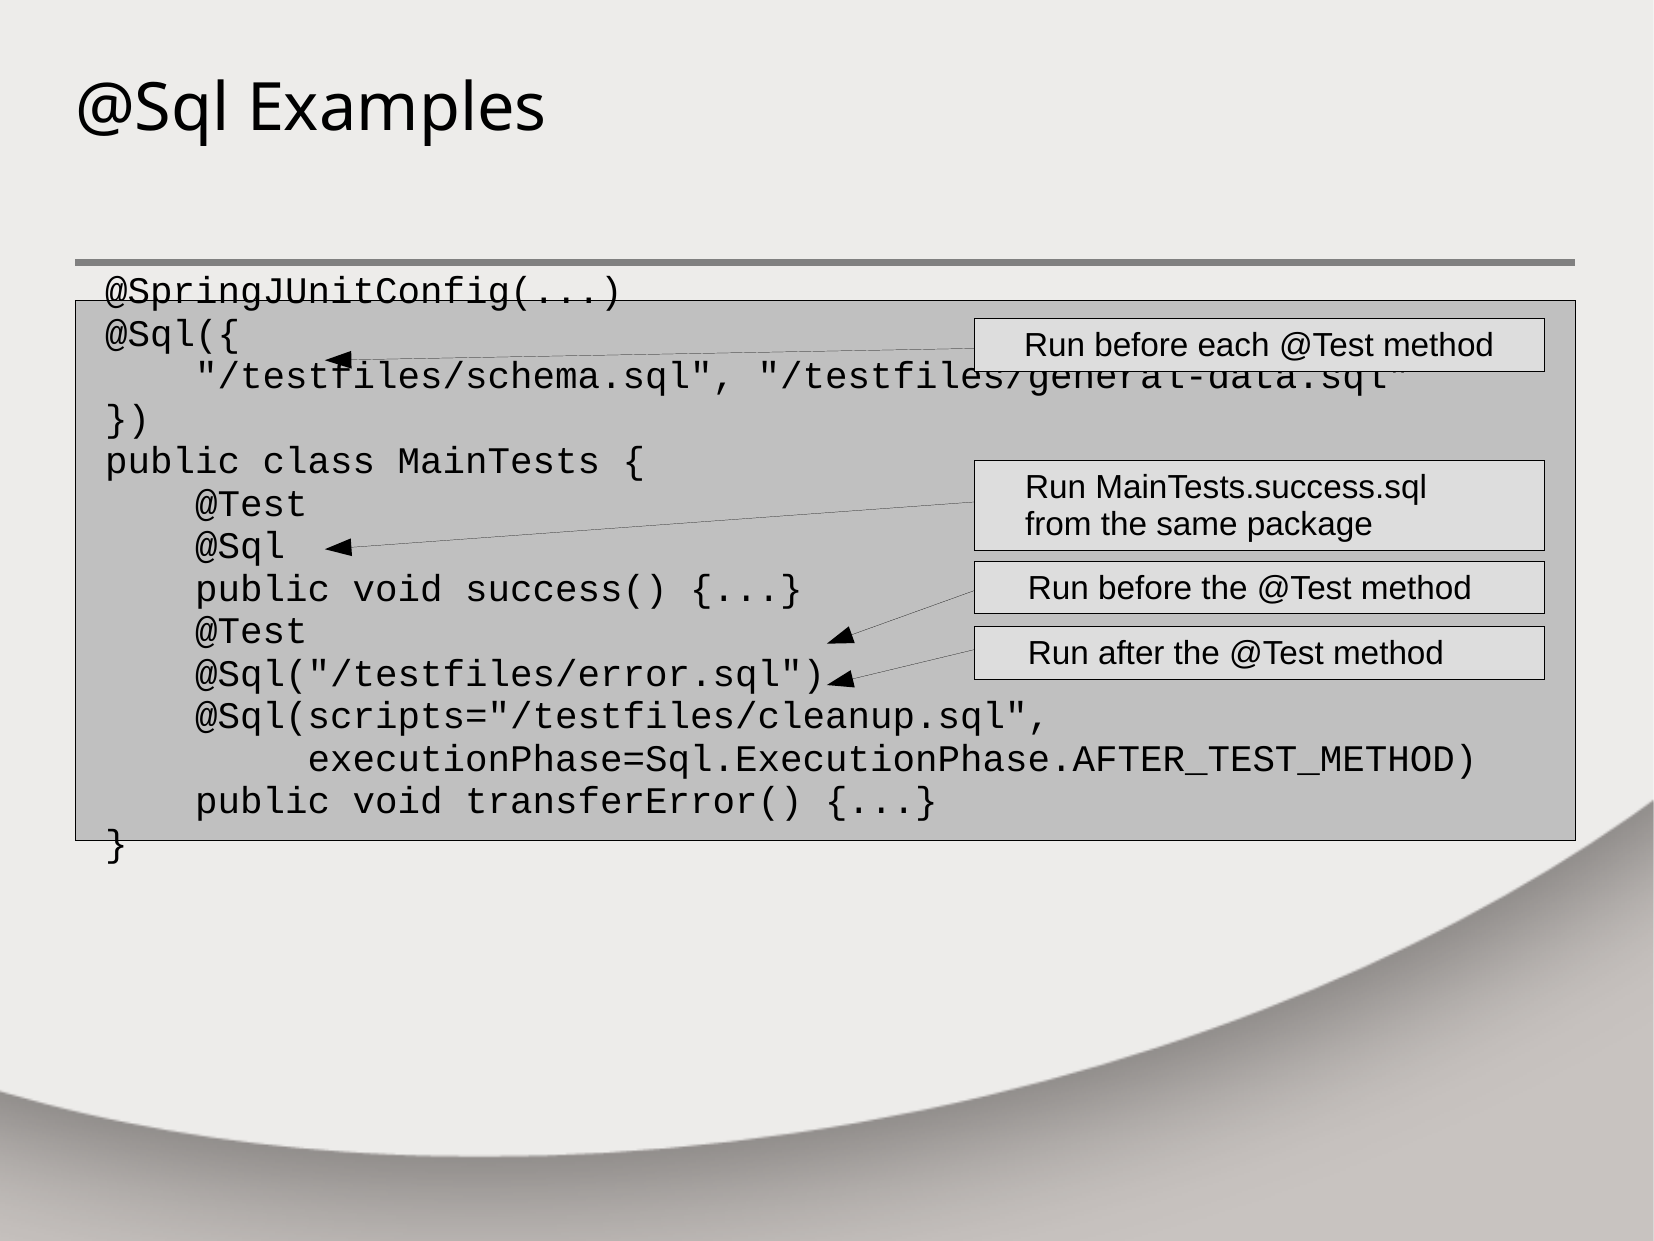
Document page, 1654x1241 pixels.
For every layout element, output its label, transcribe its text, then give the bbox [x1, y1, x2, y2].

text_box @SpringJUnitConfig(...) @Sql({ "/testfiles/schema.sql", "/testfiles/general-data.sql" }) public class MainTests { @Test @Sql public void success() {...} @Test @Sql("/testfiles/error.sql") @Sql(scripts="/testfiles/cleanup.sql", executionPhase=Sql.ExecutionPhase.AFTER_TEST_METHOD) public void transferError() {...} } [75, 300, 1576, 841]
text_box Run before each @Test method [974, 318, 1545, 372]
text_box Run MainTests.success.sql from the same package [974, 460, 1545, 551]
title @Sql Examples [75, 75, 1576, 226]
text_box Run before the @Test method [974, 561, 1545, 614]
picture [0, 0, 1654, 1241]
text_box Run after the @Test method [974, 626, 1545, 680]
